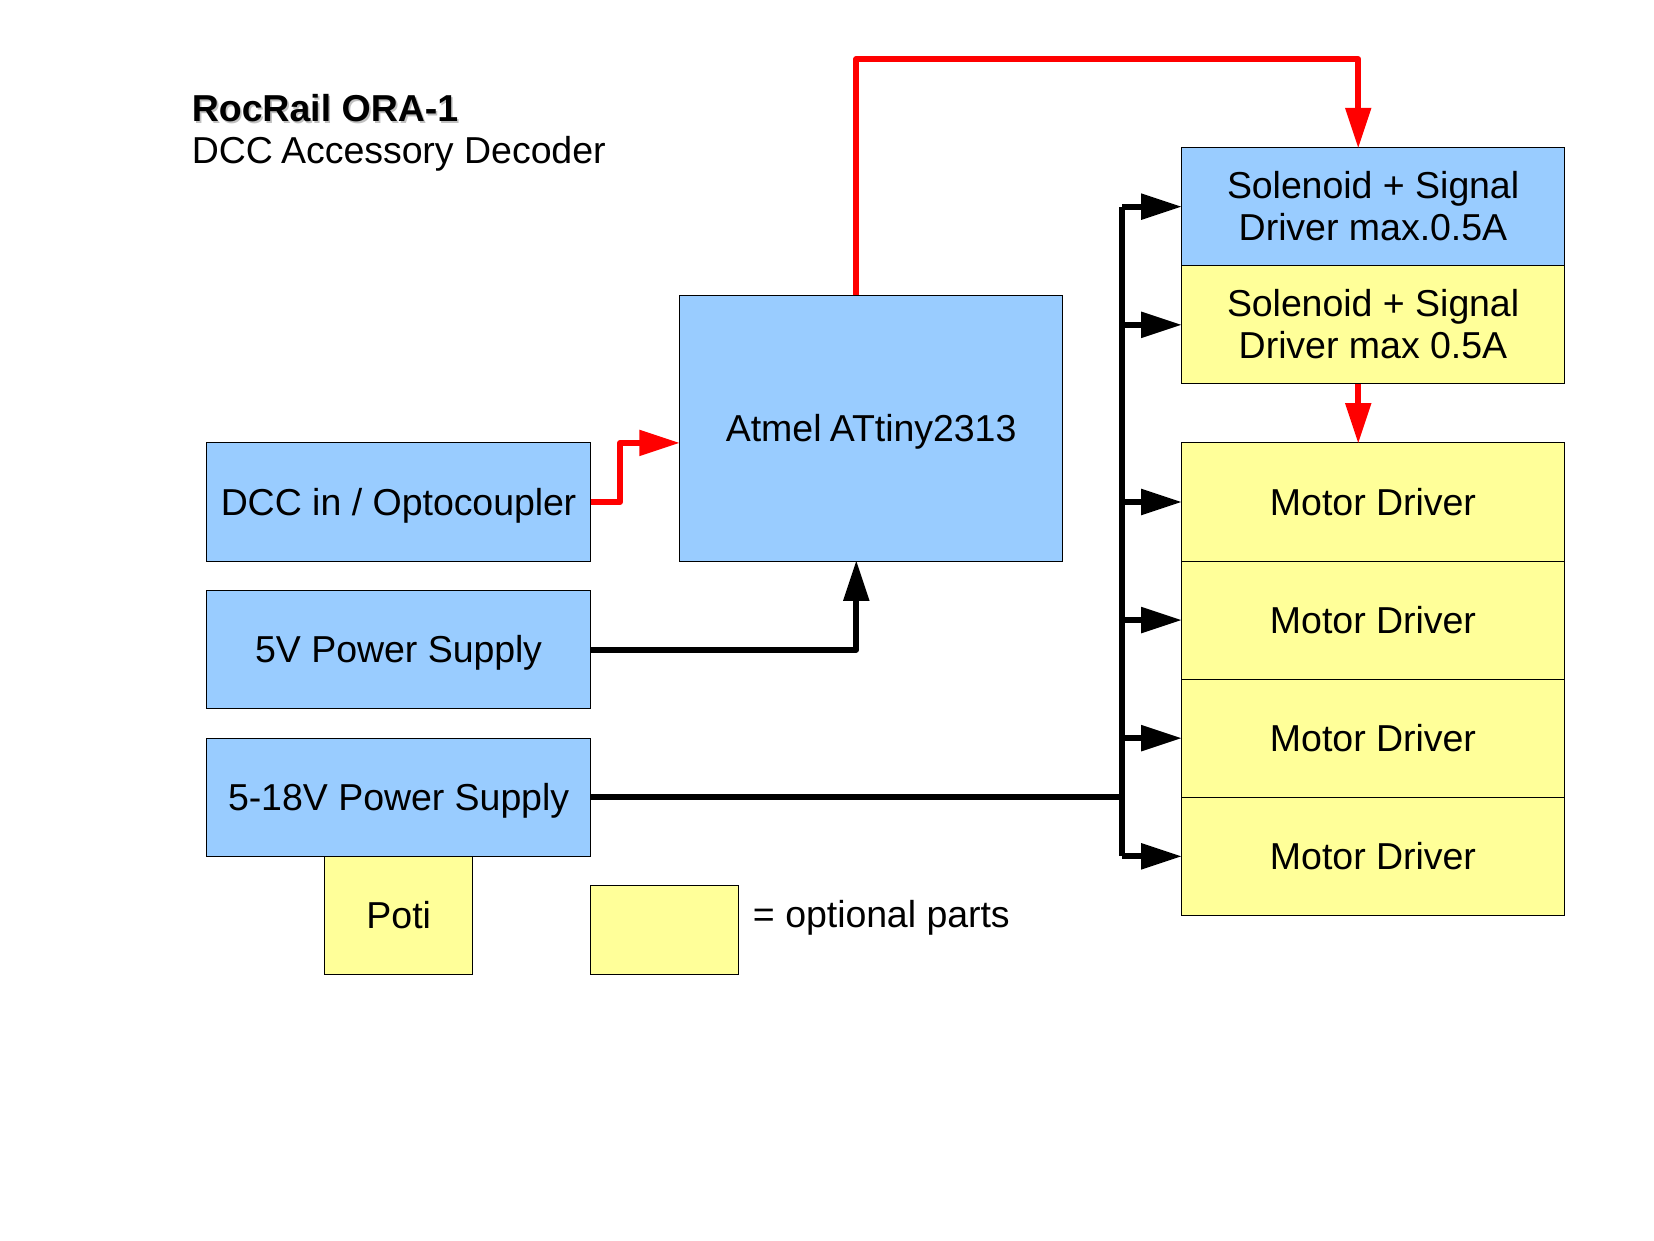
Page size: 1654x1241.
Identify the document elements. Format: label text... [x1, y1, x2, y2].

text_box Poti [324, 857, 473, 975]
text_box [590, 885, 739, 975]
text_box Motor Driver [1181, 442, 1565, 562]
text_box Solenoid + Signal Driver max 0.5A [1181, 266, 1565, 384]
text_box Solenoid + Signal Driver max.0.5A [1181, 147, 1565, 266]
text_box DCC in / Optocoupler [206, 442, 591, 562]
text_box 5-18V Power Supply [206, 738, 591, 857]
text_box = optional parts [738, 885, 1123, 948]
text_box Motor Driver [1181, 679, 1565, 798]
text_box Motor Driver [1181, 562, 1565, 679]
text_box 5V Power Supply [206, 590, 591, 709]
text_box RocRail ORA-1 DCC Accessory Decoder [177, 80, 827, 191]
text_box Atmel ATtiny2313 [679, 295, 1063, 562]
text_box Motor Driver [1181, 798, 1565, 916]
